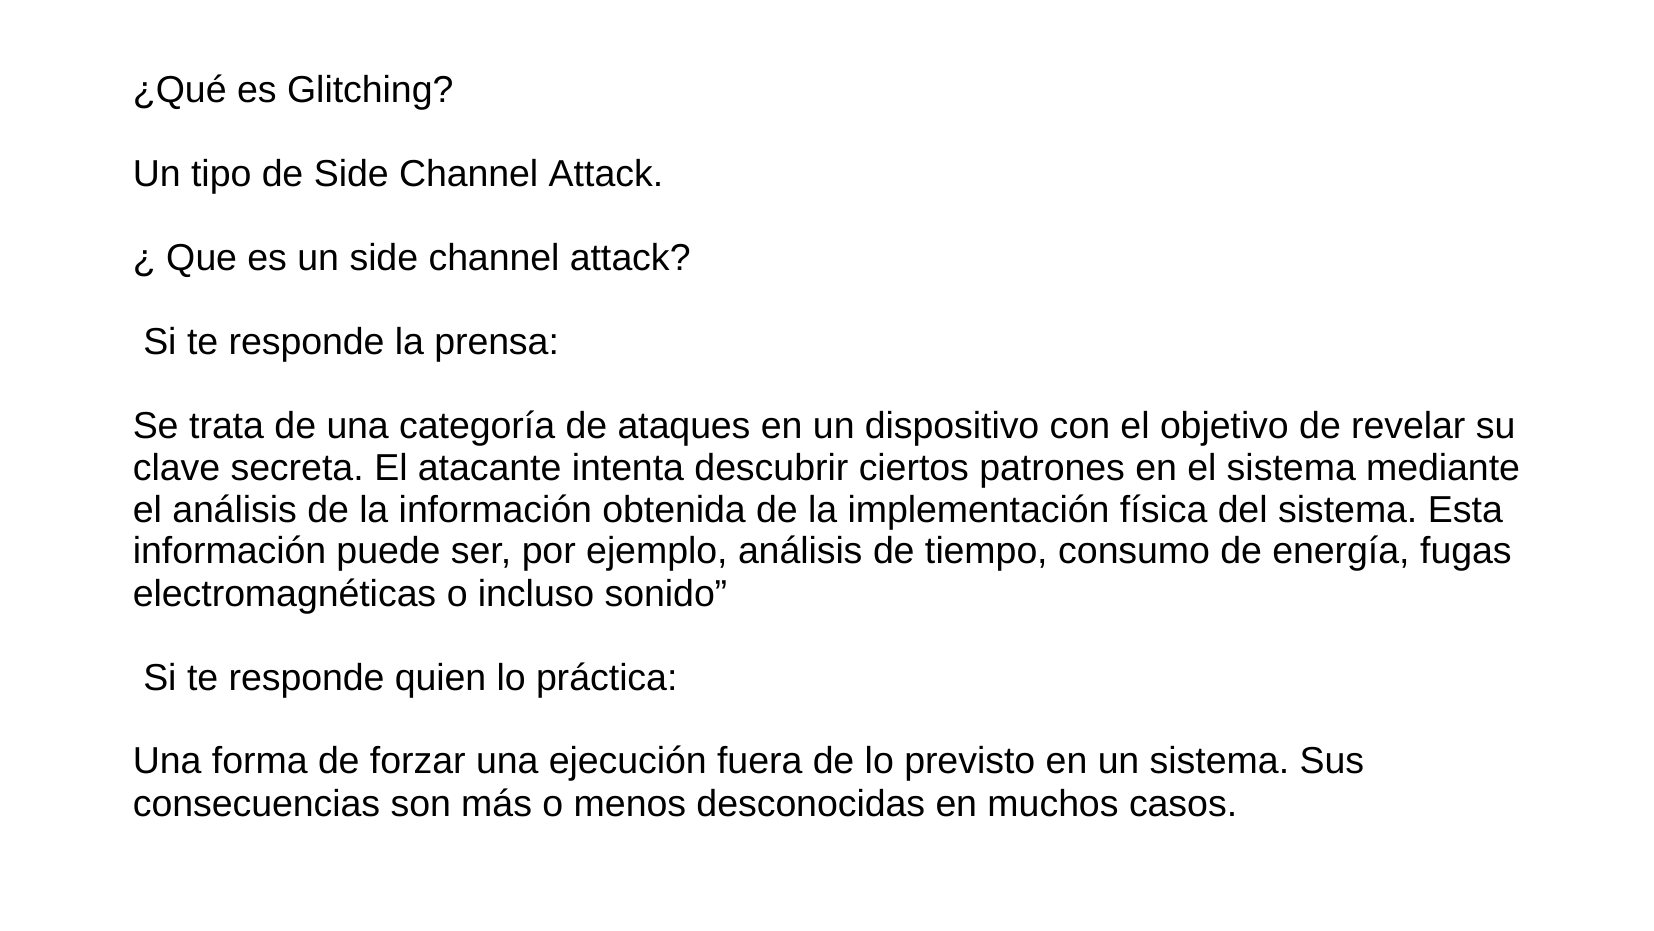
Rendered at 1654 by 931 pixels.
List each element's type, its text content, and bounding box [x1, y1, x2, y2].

text_box ¿Qué es Glitching? Un tipo de Side Channel Attack. ¿ Que es un side channel attack? Si te responde la prensa: Se trata de una categoría de ataques en un dispositivo con el objetivo de revelar su clave secreta. El atacante intenta descubrir ciertos patrones en el sistema mediante el análisis de la información obtenida de la implementación física del sistema. Esta información puede ser, por ejemplo, análisis de tiempo, consumo de energía, fugas electromagnéticas o incluso sonido” Si te responde quien lo práctica: Una forma de forzar una ejecución fuera de lo previsto en un sistema. Sus consecuencias son más o menos desconocidas en muchos casos. [118, 60, 1536, 916]
